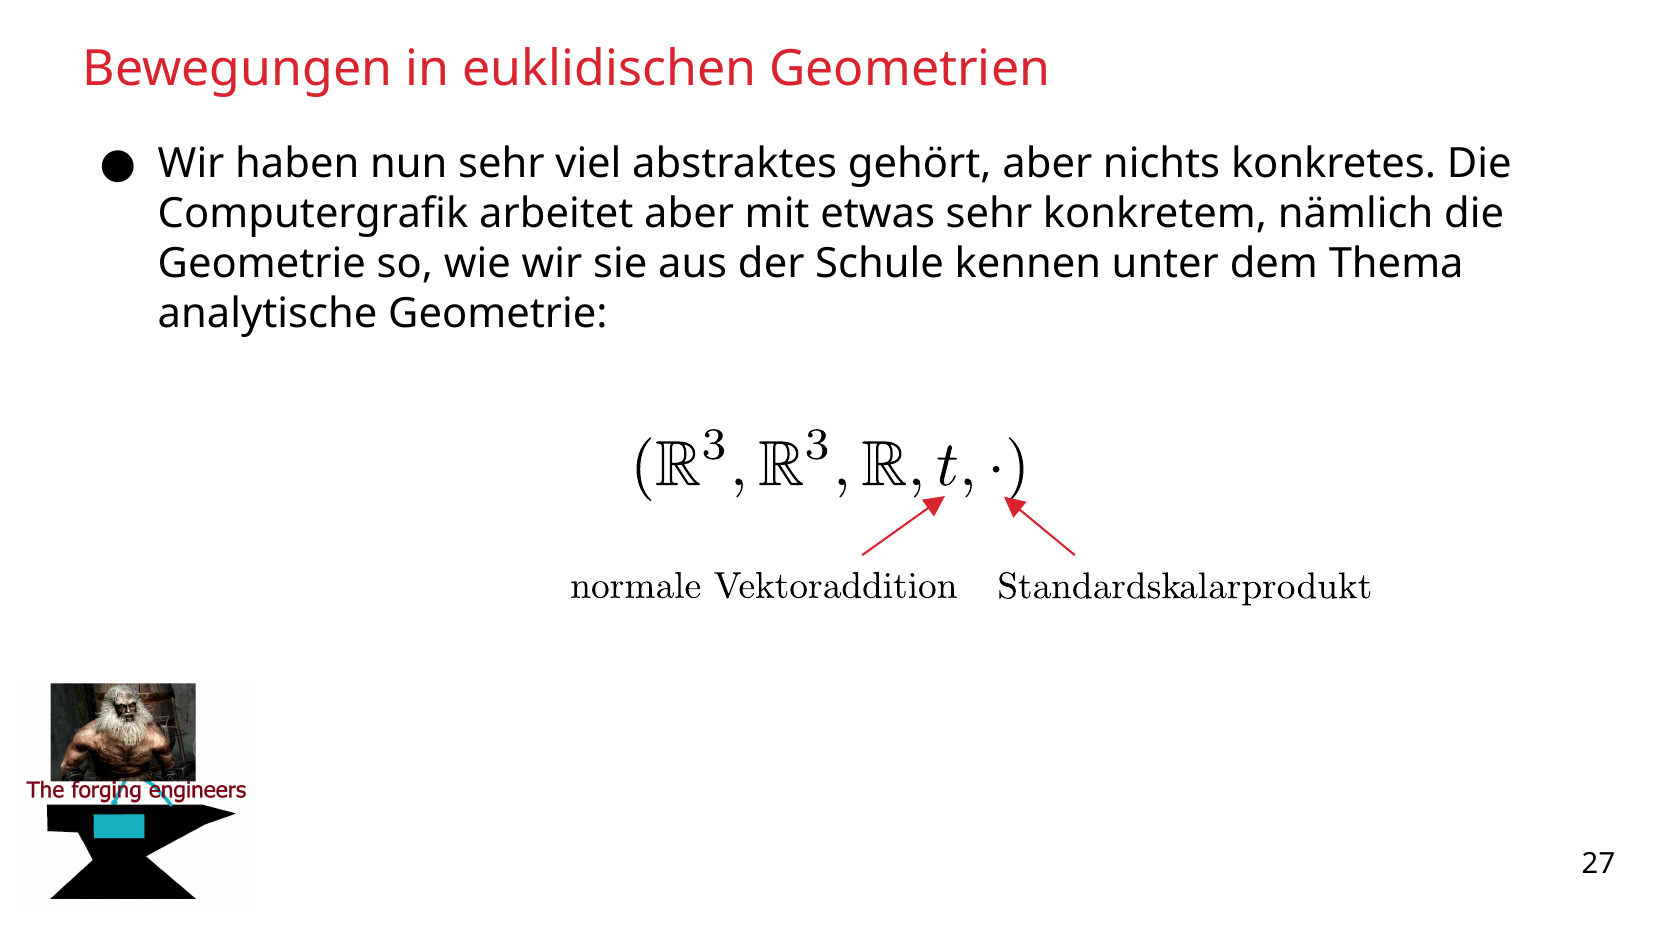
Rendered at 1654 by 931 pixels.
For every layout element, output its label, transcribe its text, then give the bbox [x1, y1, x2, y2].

picture [570, 571, 957, 599]
title Bewegungen in euklidischen Geometrien [82, 37, 1571, 95]
picture [627, 426, 1026, 504]
text_box Wir haben nun sehr viel abstraktes gehört, aber nichts konkretes. Die Computergrafik arbeitet aber mit etwas sehr konkretem, nämlich die Geometrie so, wie wir sie aus der Schule kennen unter dem Thema analytische Geometrie: [82, 135, 1560, 343]
picture [17, 679, 254, 916]
picture [997, 571, 1371, 606]
